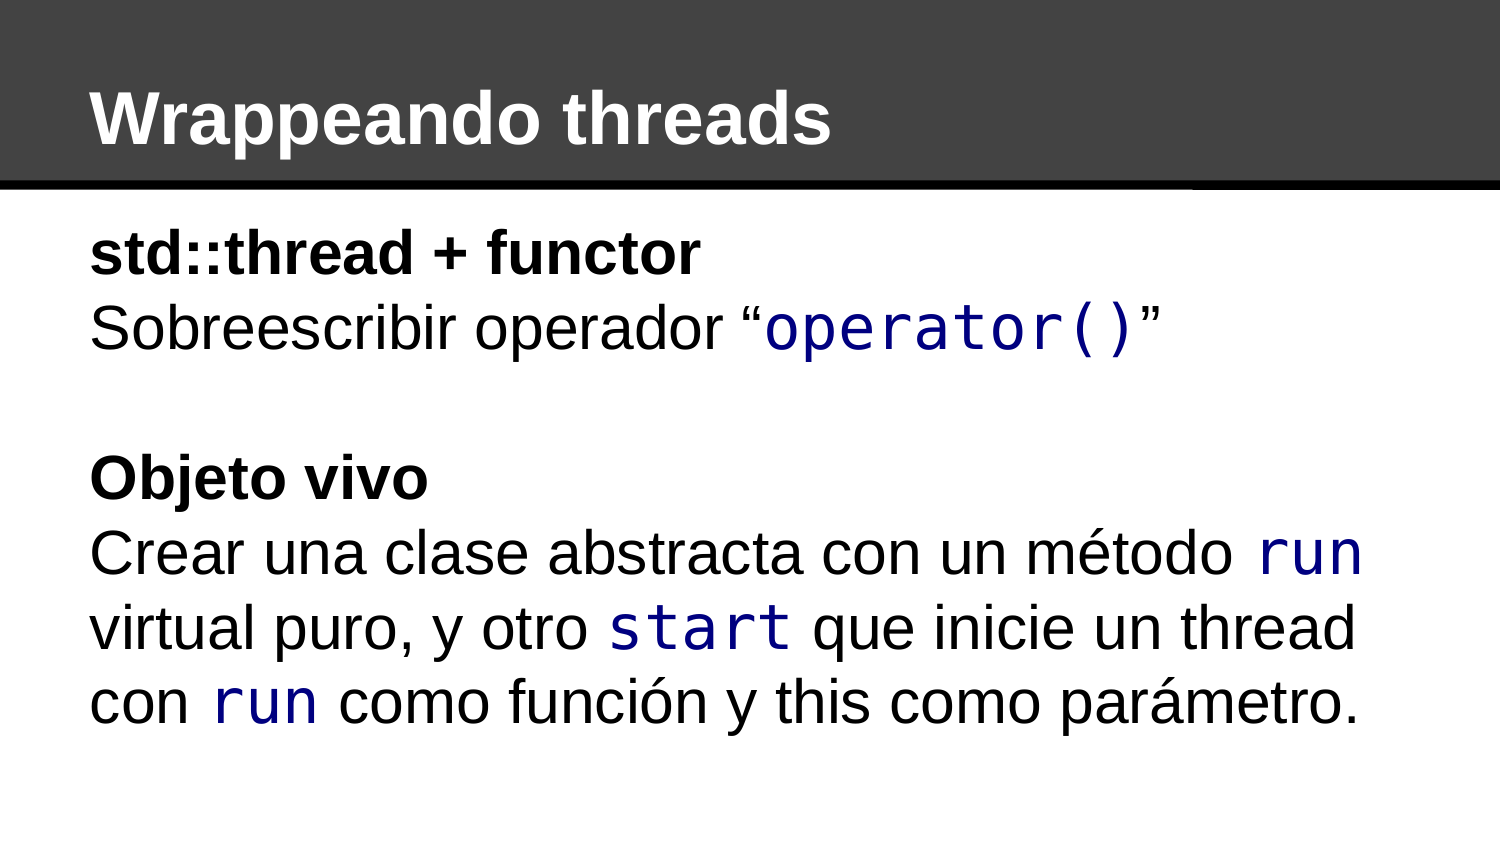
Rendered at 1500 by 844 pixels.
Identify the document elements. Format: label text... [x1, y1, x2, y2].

text_box std::thread + functor Sobreescribir operador “operator()” Objeto vivo Crear una clase abstracta con un método run virtual puro, y otro start que inicie un thread con run como función y this como parámetro. [74, 196, 1425, 808]
text_box Wrappeando threads [74, 33, 1425, 175]
